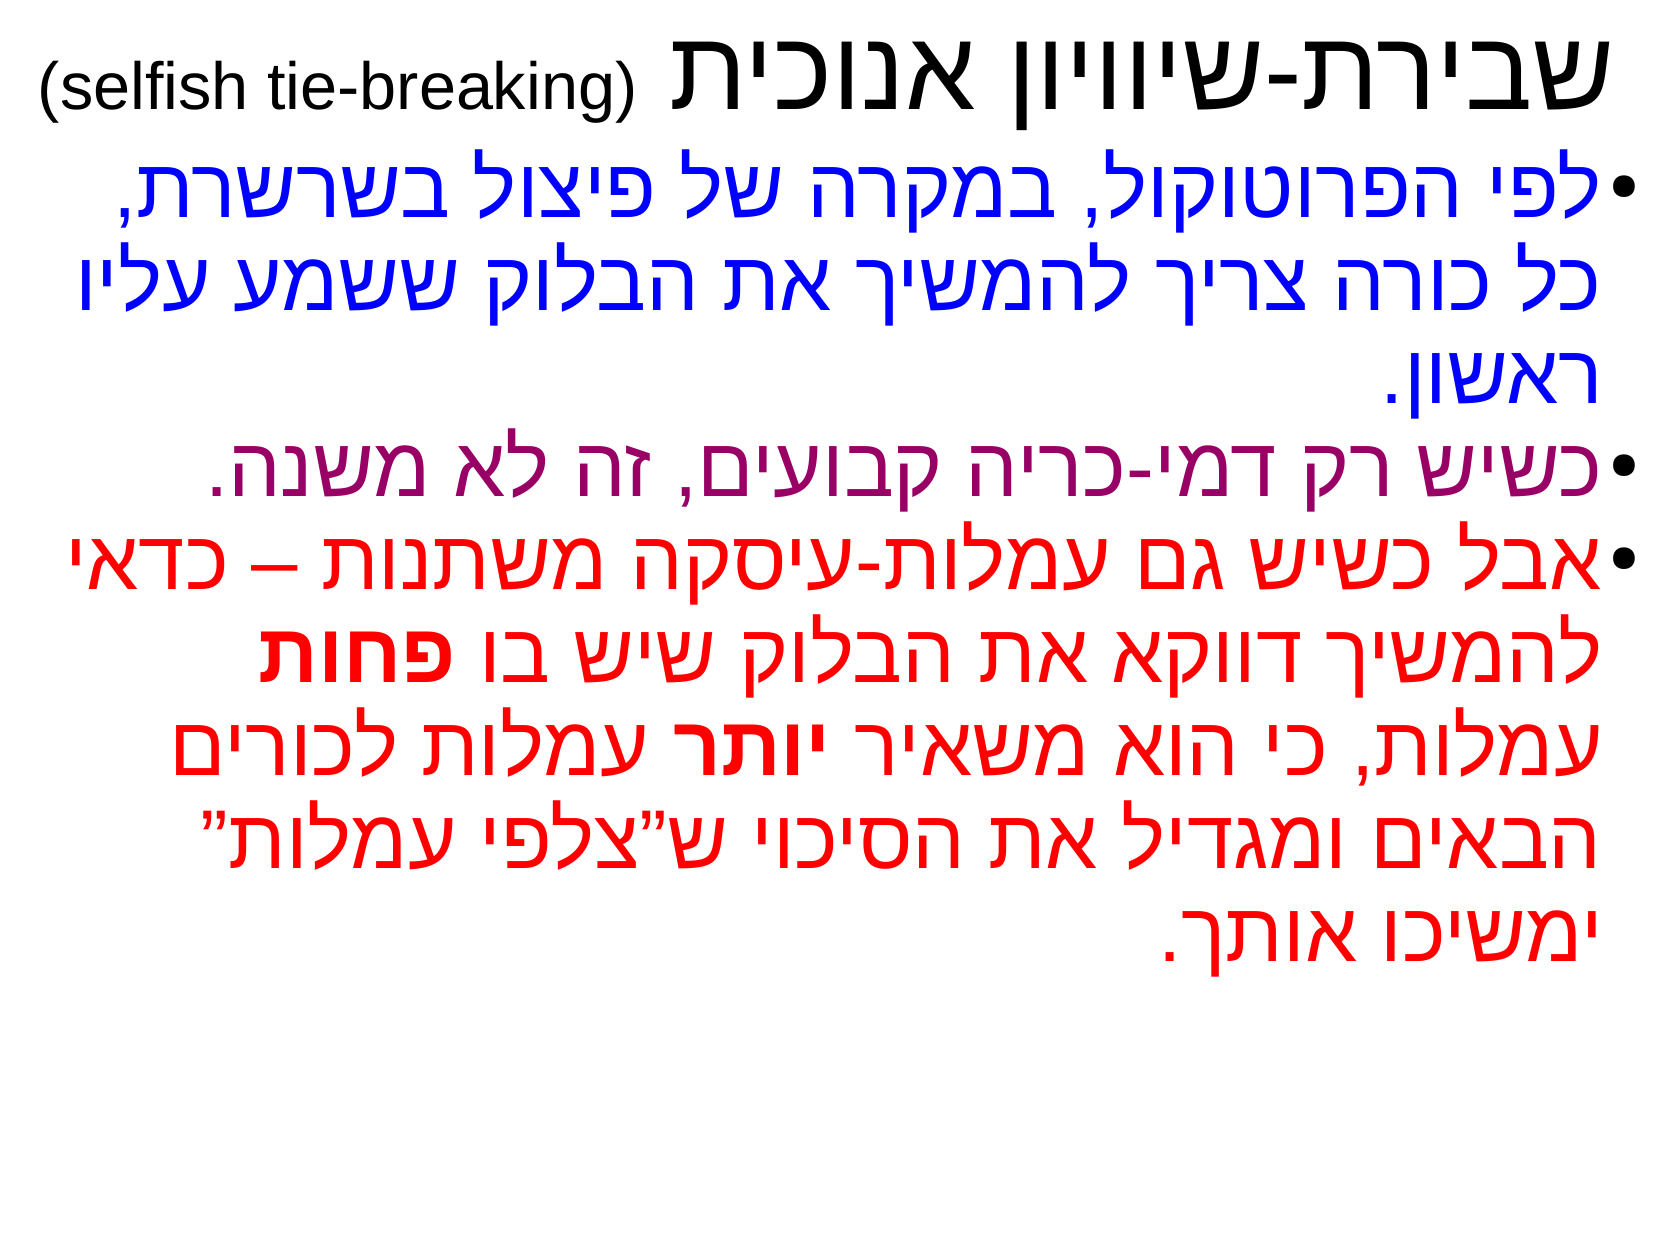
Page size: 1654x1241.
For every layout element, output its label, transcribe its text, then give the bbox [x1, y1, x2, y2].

text_box לפי הפרוטוקול, במקרה של פיצול בשרשרת, כל כורה צריך להמשיך את הבלוק ששמע עליו ראשון. כשיש רק דמי-כריה קבועים, זה לא משנה. אבל כשיש גם עמלות-עיסקה משתנות – כדאי להמשיך דווקא את הבלוק שיש בו פחות עמלות, כי הוא משאיר יותר עמלות לכורים הבאים ומגדיל את הסיכוי ש”צלפי עמלות” ימשיכו אותך. [0, 135, 1654, 1237]
text_box שבירת-שיוויון אנוכית (selfish tie-breaking) [0, 0, 1654, 135]
